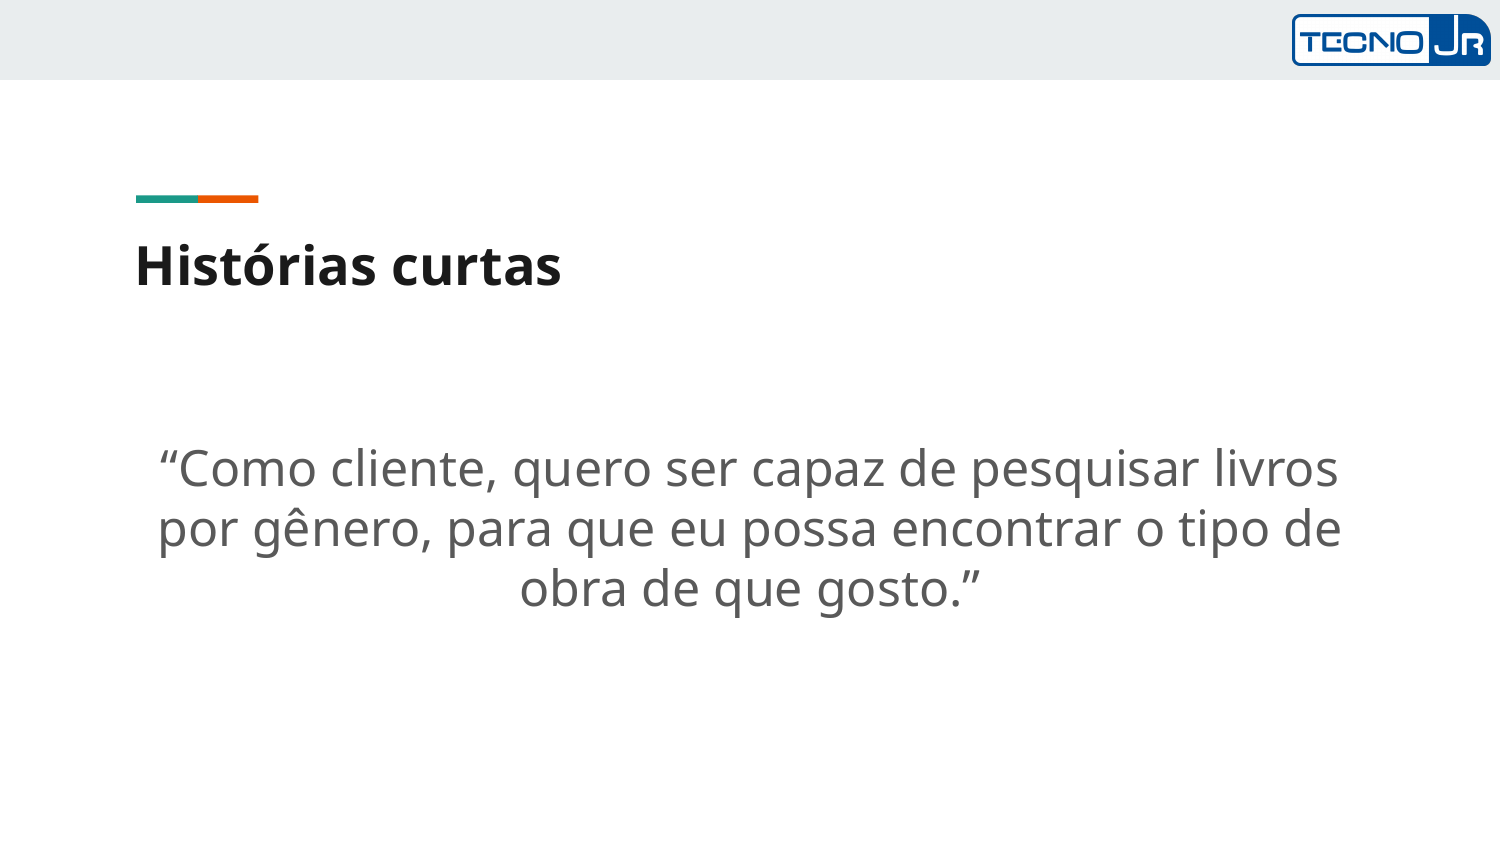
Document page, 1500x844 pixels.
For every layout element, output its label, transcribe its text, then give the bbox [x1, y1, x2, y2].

title Histórias curtas [119, 216, 1381, 305]
picture [1292, 14, 1491, 66]
list “Como cliente, quero ser capaz de pesquisar livros por gênero, para que eu possa encontrar o tipo de obra de que gosto.” [119, 341, 1381, 712]
